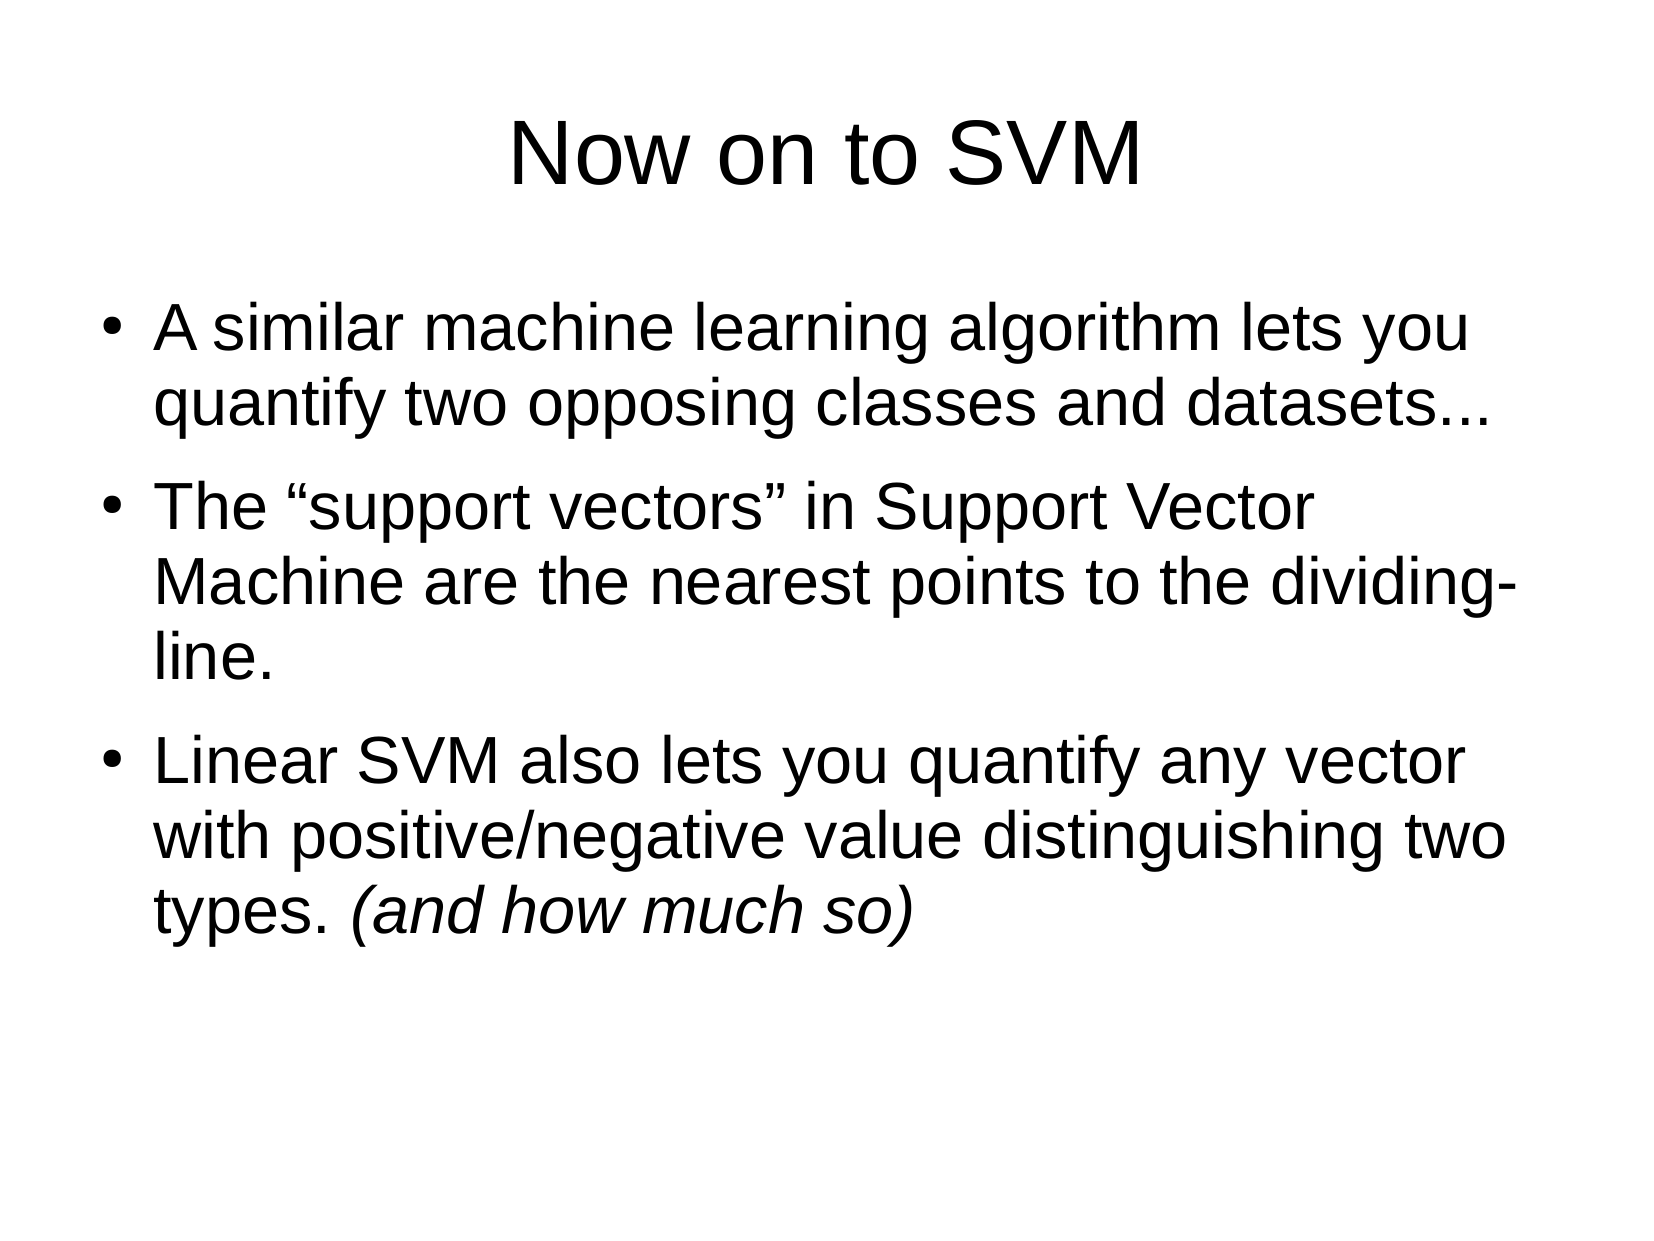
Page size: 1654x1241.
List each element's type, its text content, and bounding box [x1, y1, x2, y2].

list A similar machine learning algorithm lets you quantify two opposing classes and datasets... The “support vectors” in Support Vector Machine are the nearest points to the dividing-line. Linear SVM also lets you quantify any vector with positive/negative value distinguishing two types. (and how much so) [82, 290, 1571, 1010]
title Now on to SVM [82, 49, 1571, 257]
